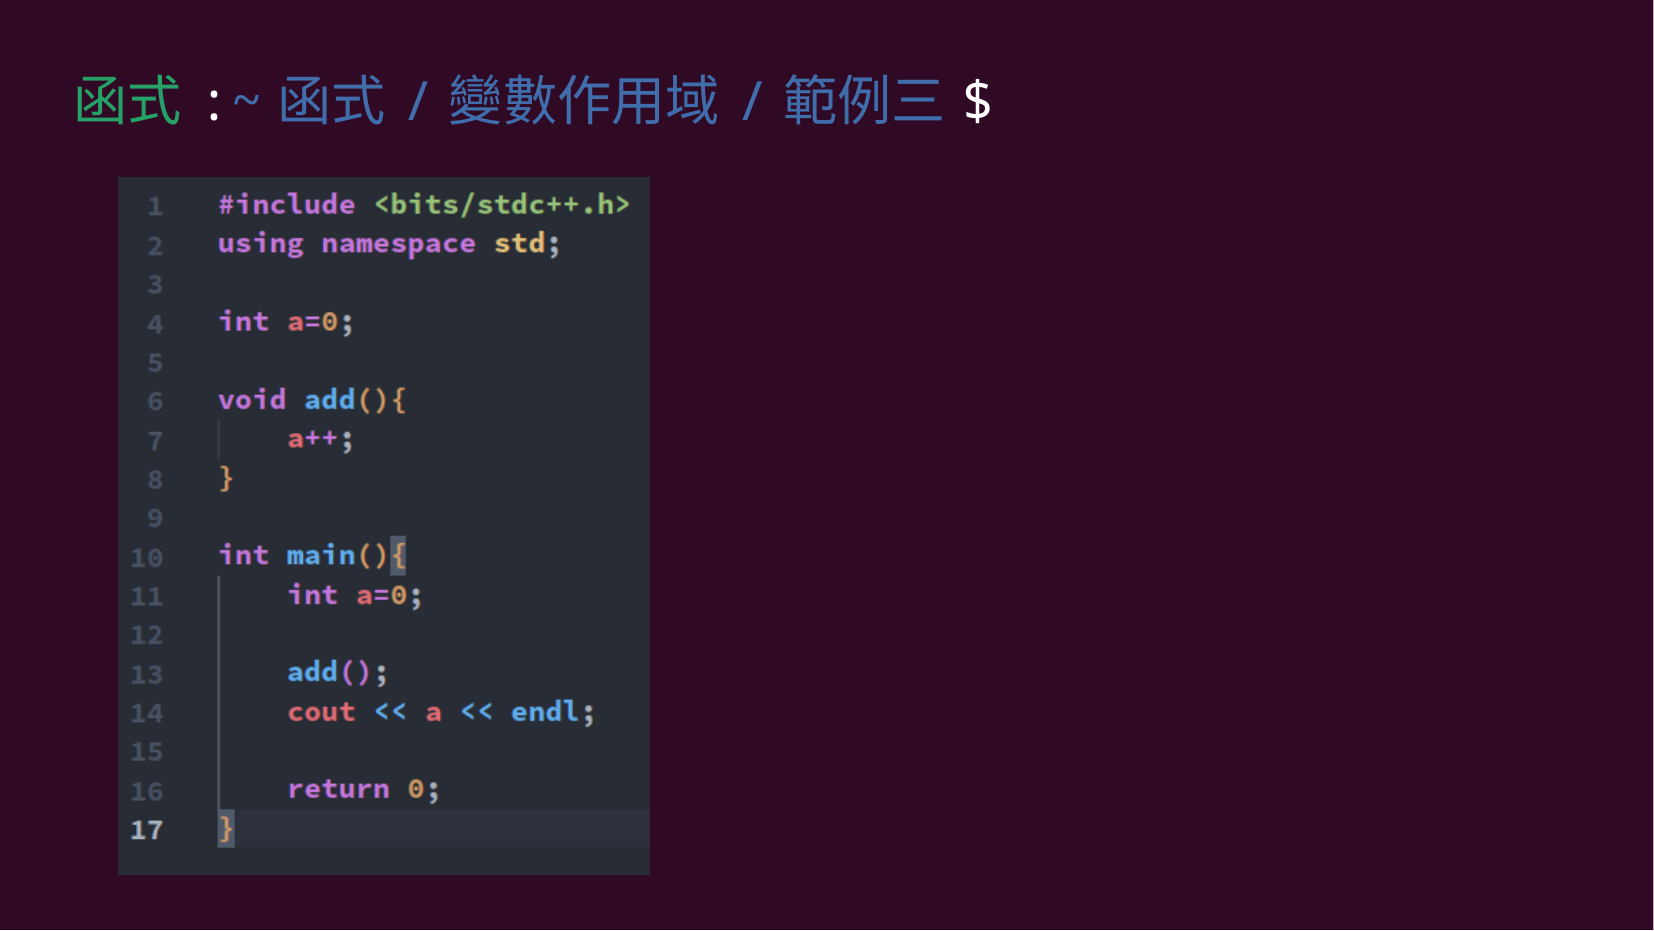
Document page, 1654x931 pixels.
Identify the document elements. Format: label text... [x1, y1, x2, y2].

picture [118, 177, 650, 875]
text_box 函式:~函式/變數作用域/範例三$ [59, 55, 1201, 139]
